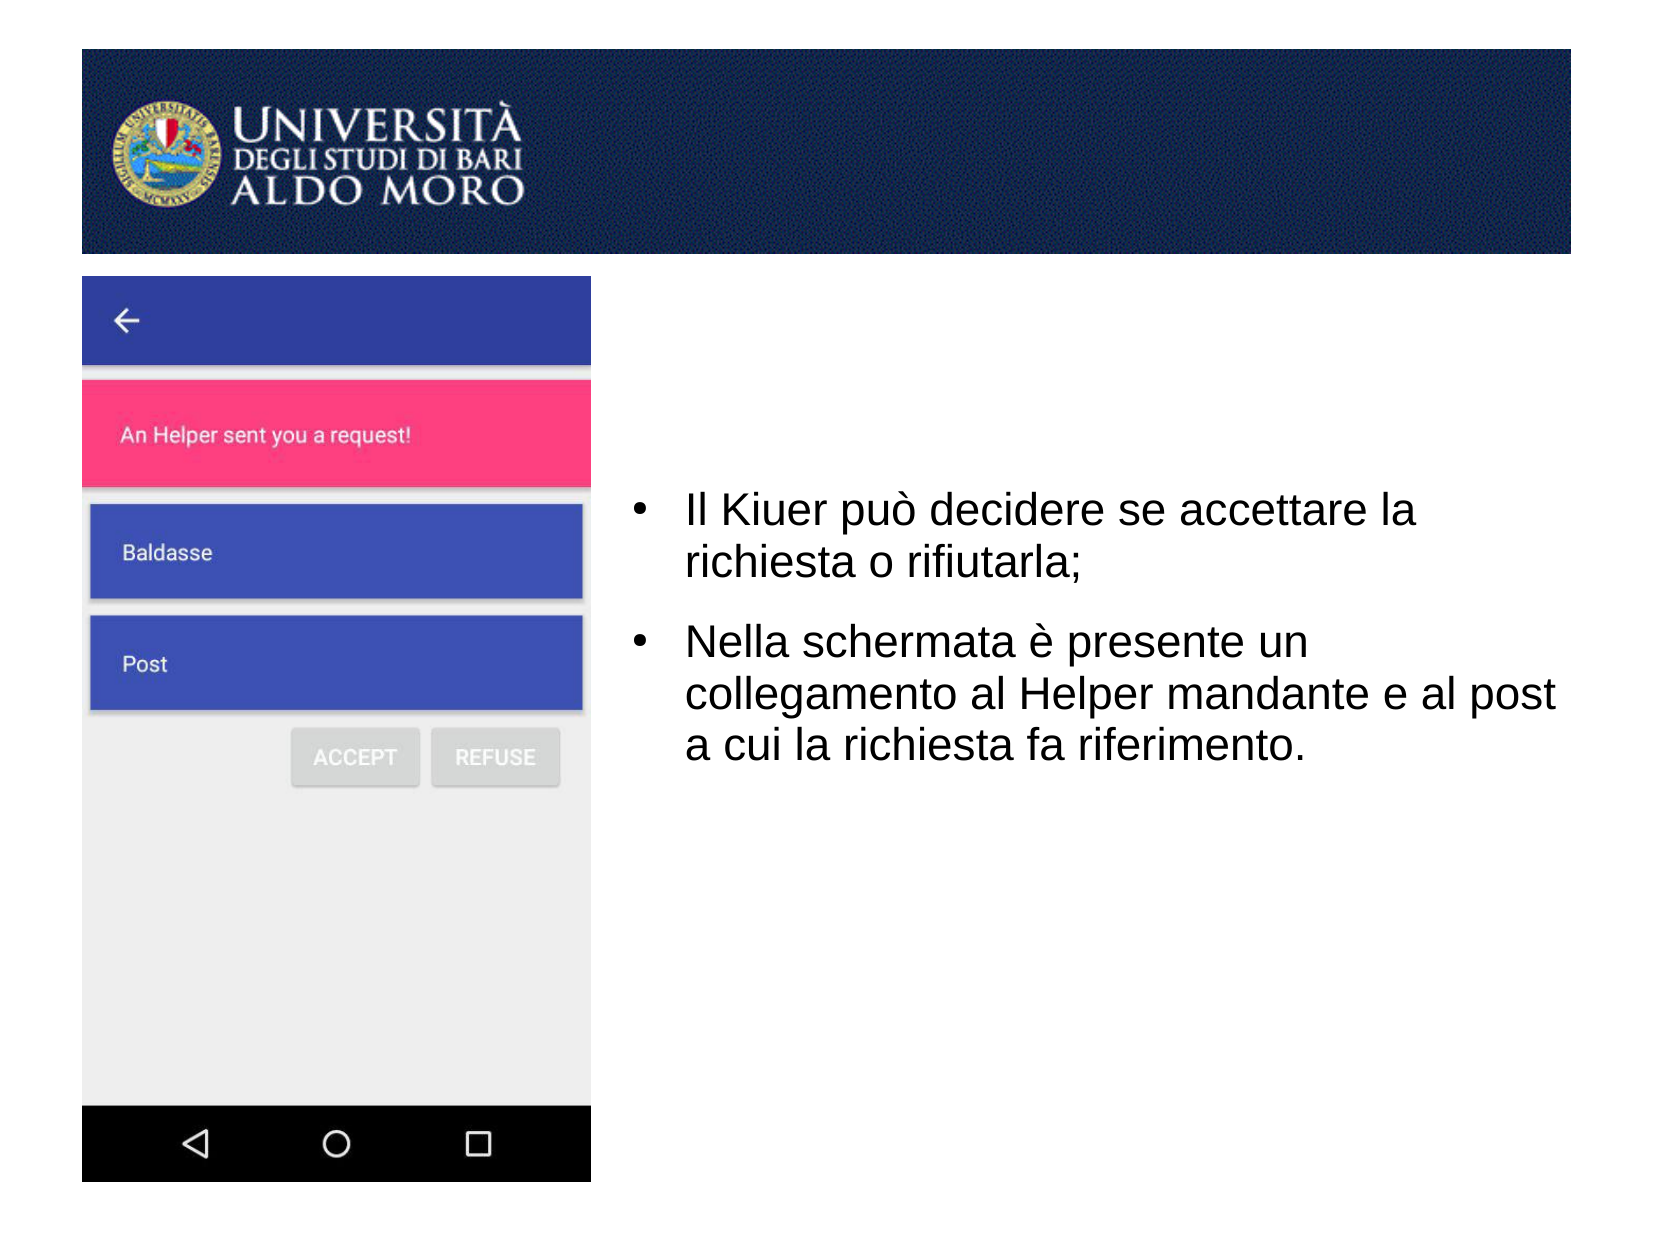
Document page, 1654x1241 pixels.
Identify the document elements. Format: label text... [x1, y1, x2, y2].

picture [82, 49, 1571, 255]
picture [82, 276, 591, 1182]
list Il Kiuer può decidere se accettare la richiesta o rifiutarla; Nella schermata è presente un collegamento al Helper mandante e al post a cui la richiesta fa riferimento. [614, 484, 1559, 1052]
